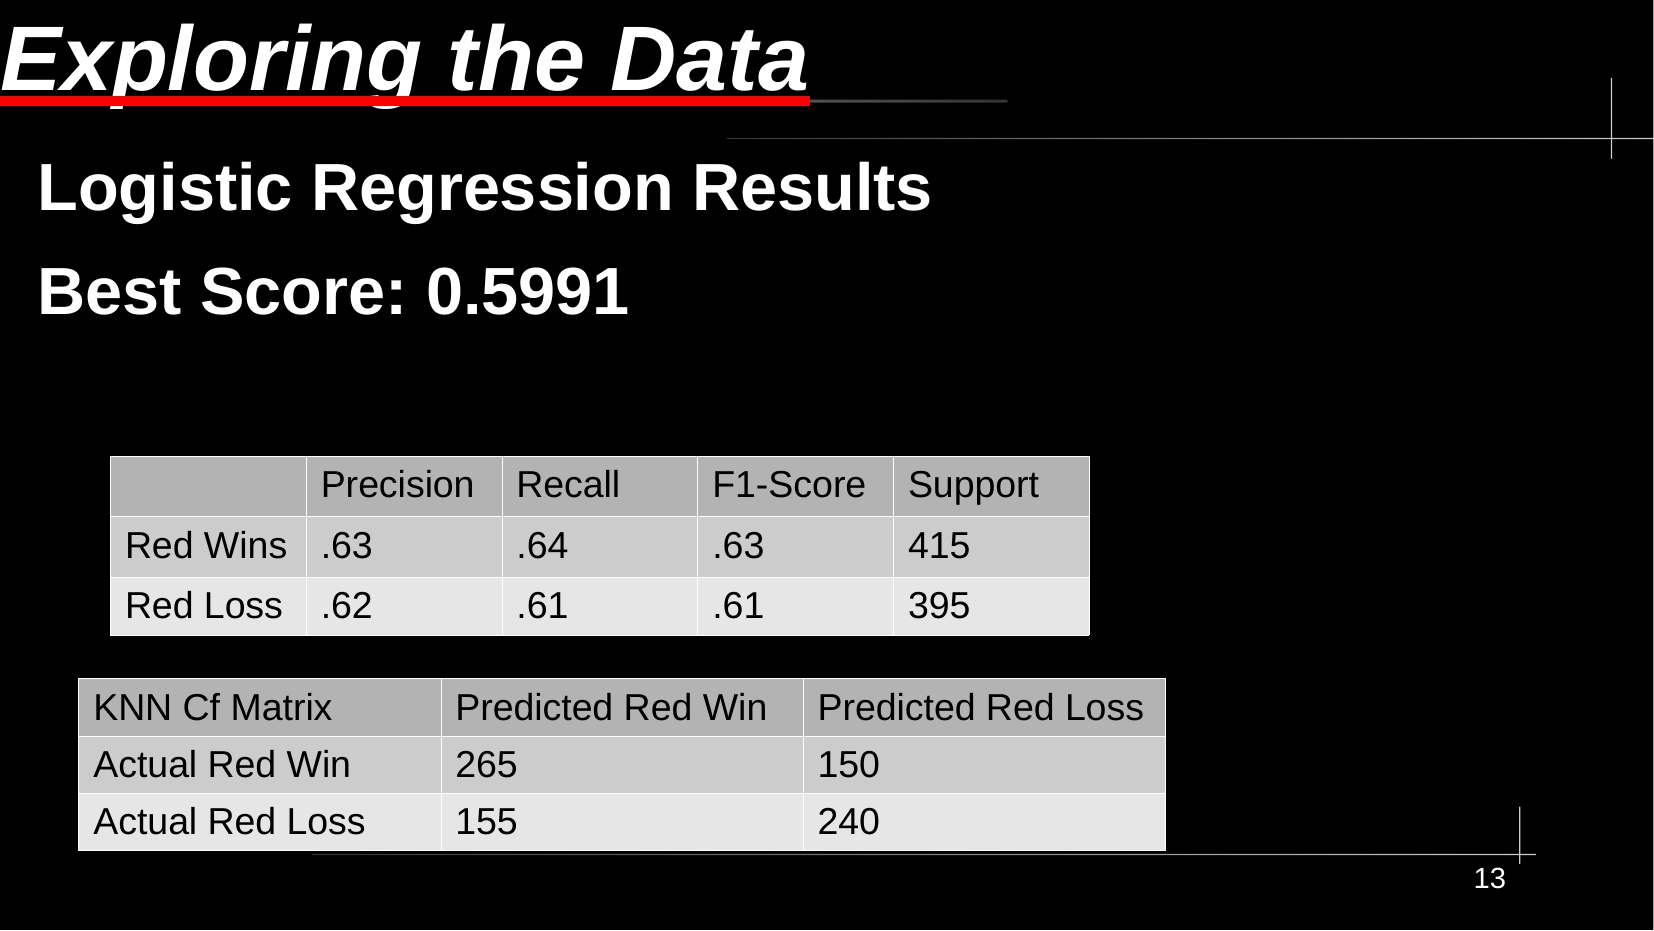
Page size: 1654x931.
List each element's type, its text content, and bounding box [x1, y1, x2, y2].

table_header KNN Cf Matrix [79, 679, 441, 736]
table_header F1-Score [698, 457, 893, 516]
table_cell .63 [307, 517, 502, 577]
table_cell 150 [804, 737, 1165, 793]
table_header [111, 457, 306, 516]
title Exploring the Data [0, 0, 1565, 119]
table_header Predicted Red Loss [804, 679, 1165, 736]
table_header Precision [307, 457, 502, 516]
table_cell 415 [894, 517, 1089, 577]
table_cell 265 [442, 737, 803, 793]
table_cell 395 [894, 578, 1089, 635]
table_cell .64 [503, 517, 697, 577]
table_header Support [894, 457, 1089, 516]
table_cell .63 [698, 517, 893, 577]
table_cell .62 [307, 578, 502, 635]
table_header Recall [503, 457, 697, 516]
table_cell Actual Red Loss [79, 794, 441, 850]
table_cell Red Loss [111, 578, 306, 635]
table_cell 240 [804, 794, 1165, 850]
table_cell 155 [442, 794, 803, 850]
table_cell Actual Red Win [79, 737, 441, 793]
table_cell .61 [503, 578, 697, 635]
table_cell Red Wins [111, 517, 306, 577]
list Logistic Regression Results Best Score: 0.5991 [37, 150, 1576, 863]
table_cell .61 [698, 578, 893, 635]
table_header Predicted Red Win [442, 679, 803, 736]
